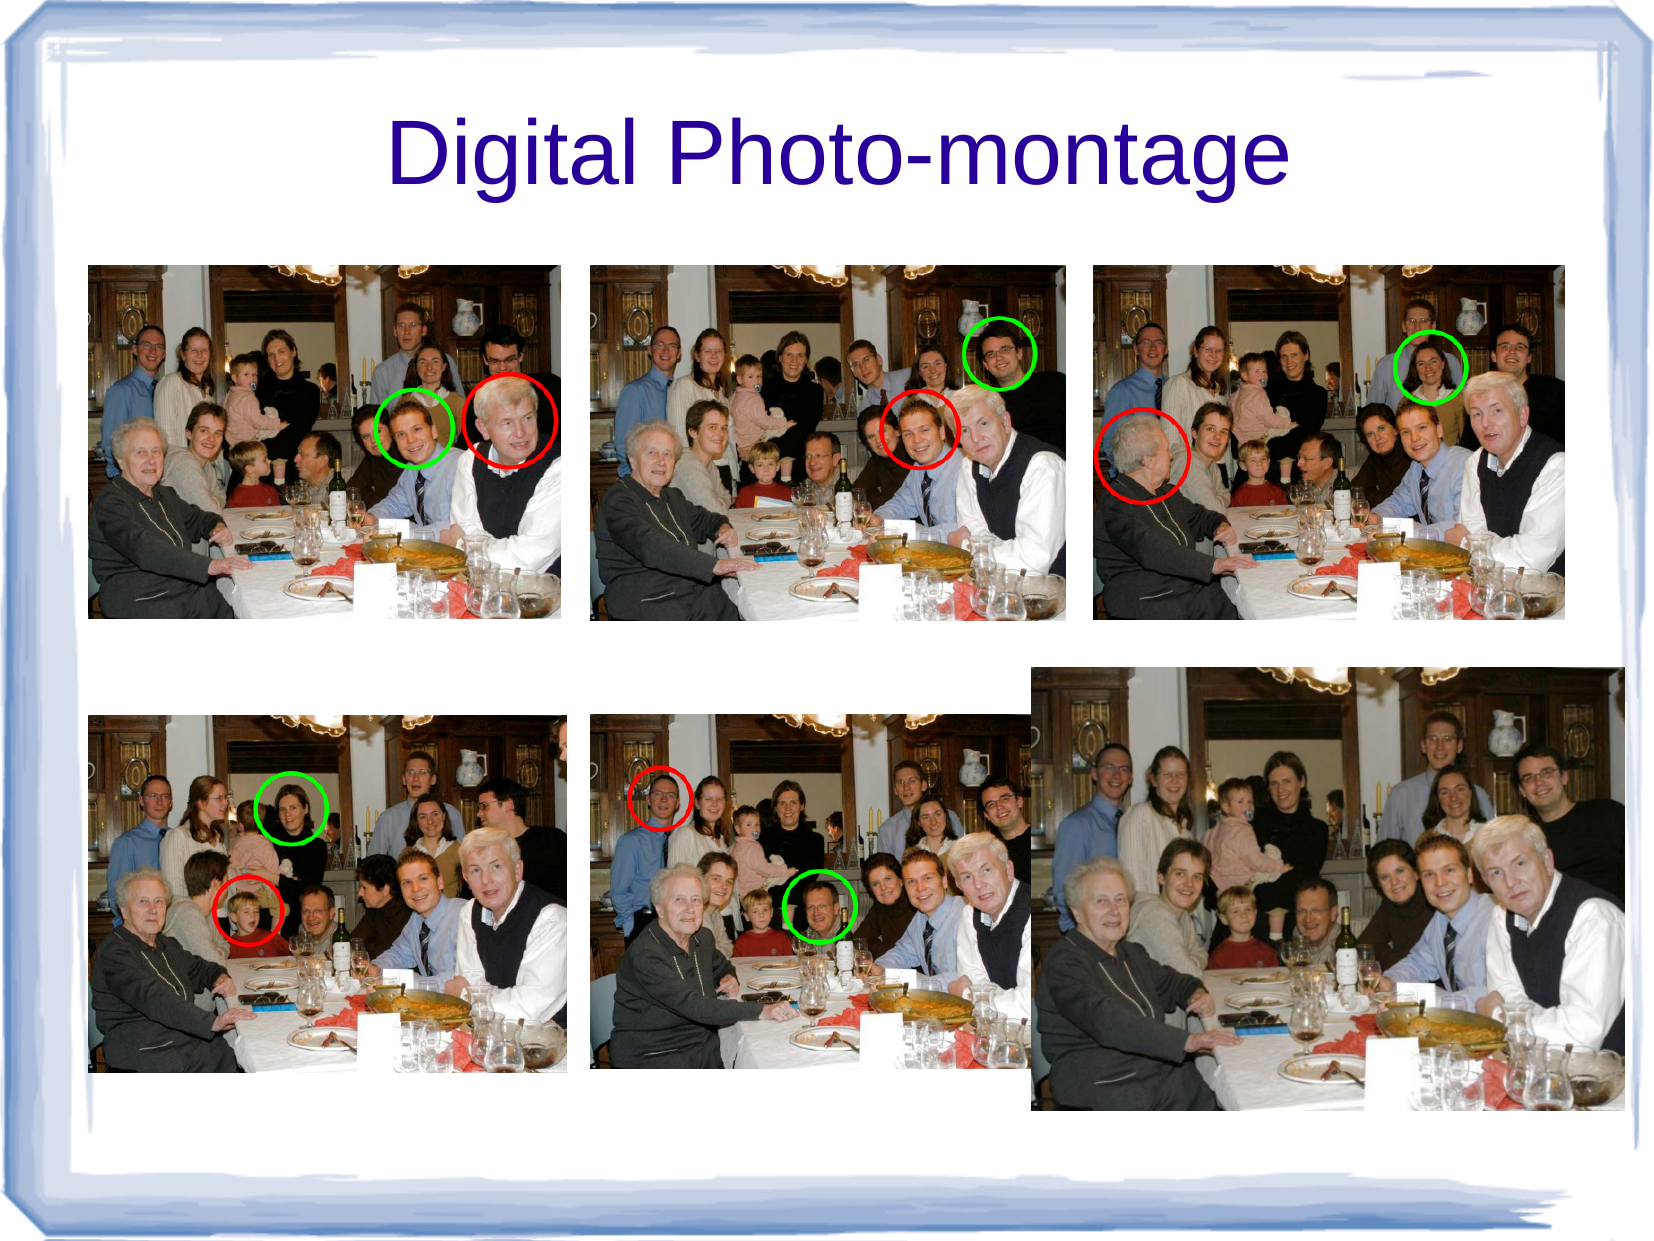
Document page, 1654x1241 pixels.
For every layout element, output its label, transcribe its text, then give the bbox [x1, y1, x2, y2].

picture [0, 0, 1654, 1241]
title Digital Photo-montage [82, 49, 1571, 257]
